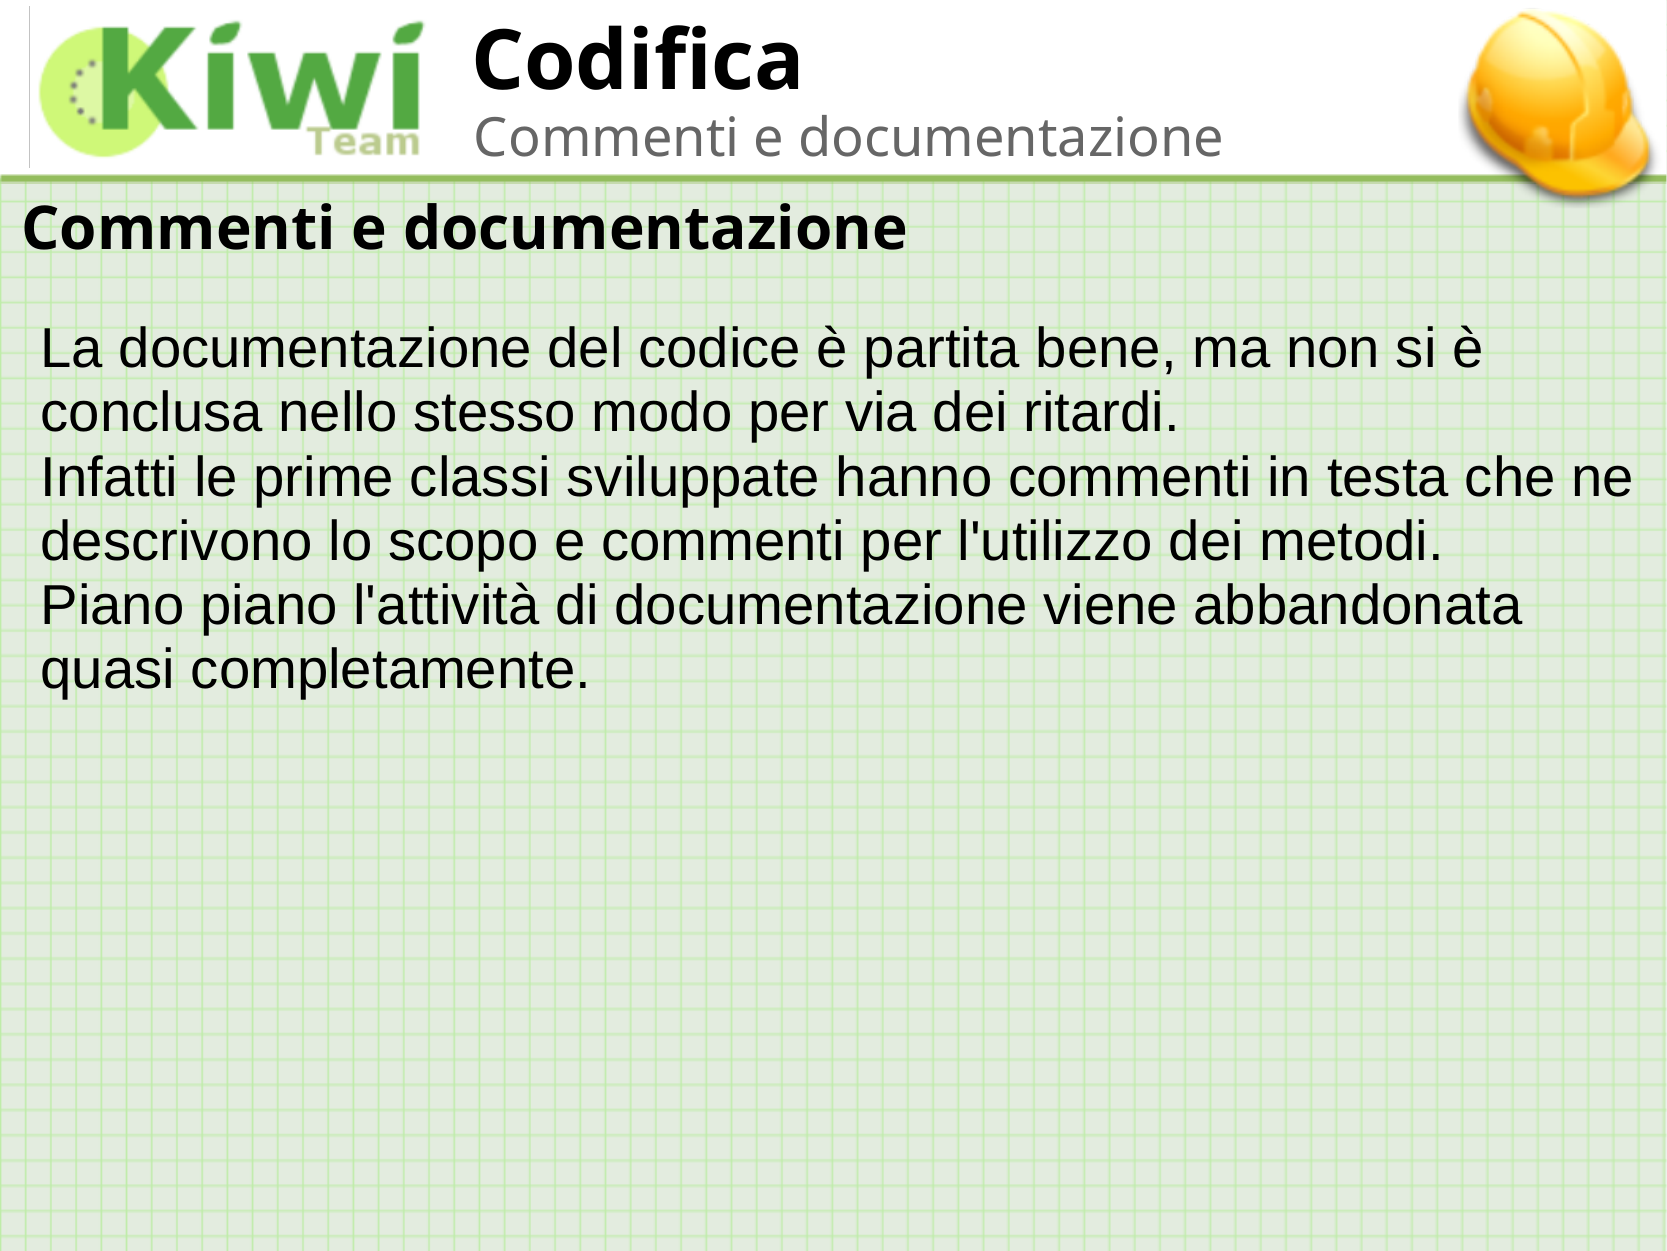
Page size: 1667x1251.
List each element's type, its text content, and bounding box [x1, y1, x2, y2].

title Codifica [471, 0, 1441, 122]
subtitle Commenti e documentazione [21, 195, 1315, 304]
text_box La documentazione del codice è partita bene, ma non si è conclusa nello stesso modo per via dei ritardi. Infatti le prime classi sviluppate hanno commenti in testa che ne descrivono lo scopo e commenti per l'utilizzo dei metodi. Piano piano l'attività di documentazione viene abbandonata quasi completamente. [40, 316, 1639, 702]
text_box Commenti e documentazione [473, 107, 1327, 169]
picture [0, 0, 1667, 1251]
